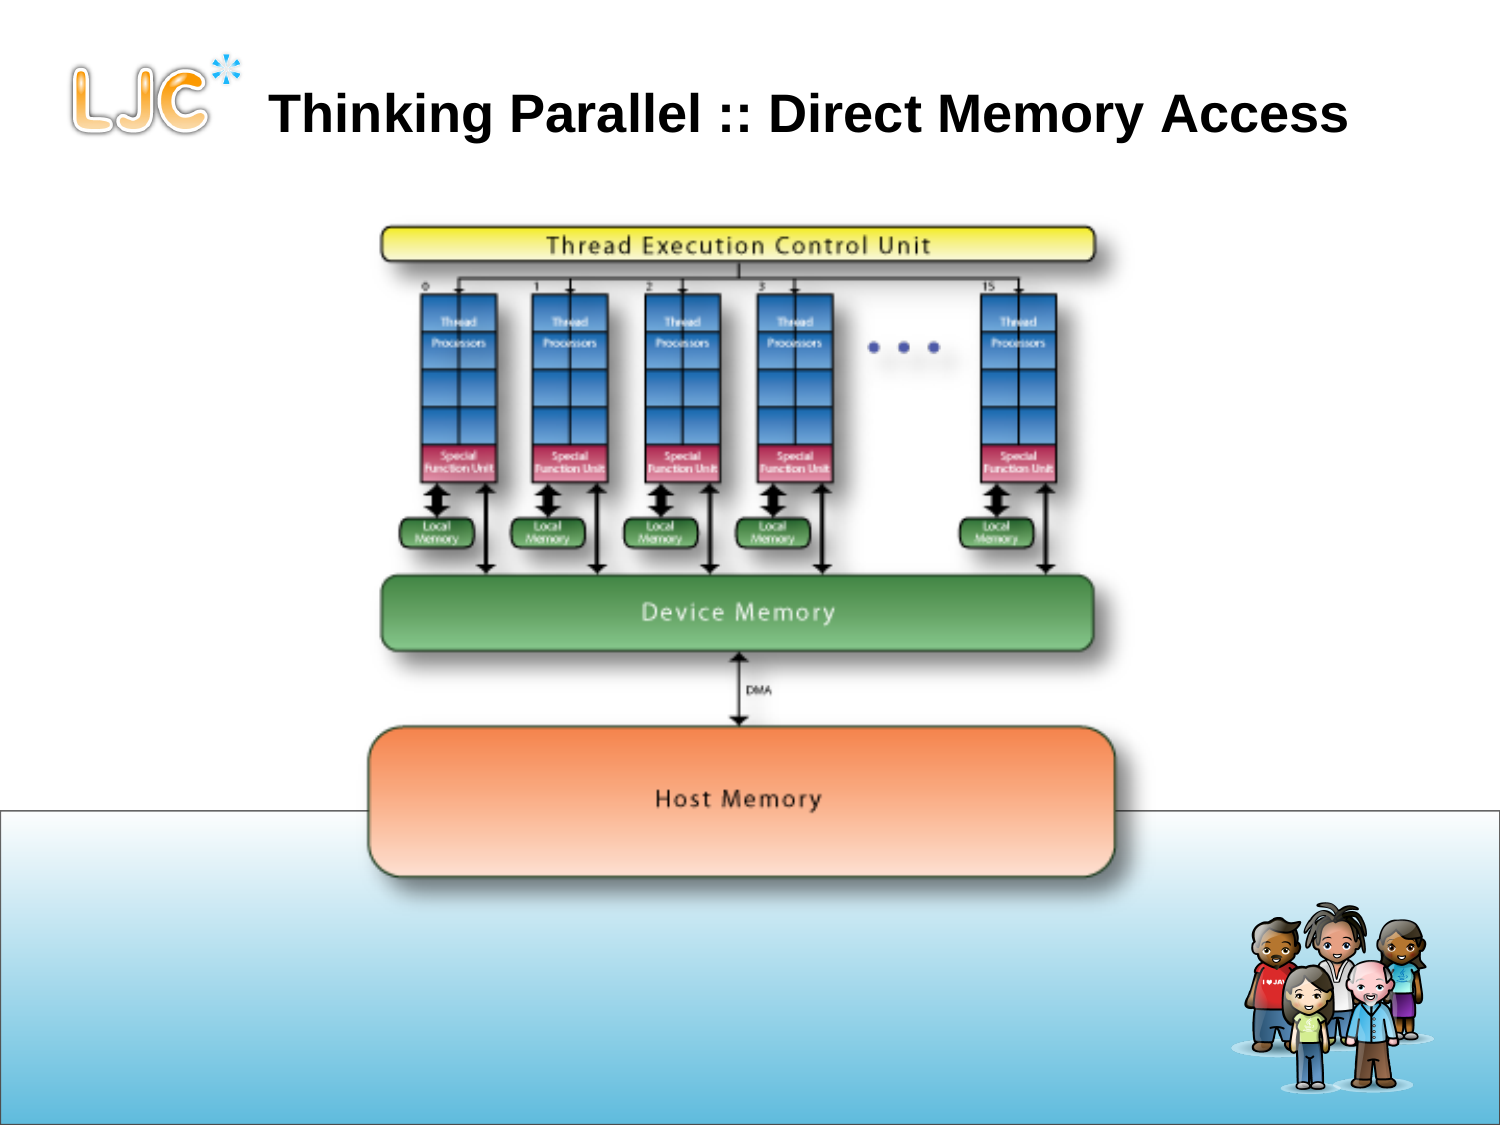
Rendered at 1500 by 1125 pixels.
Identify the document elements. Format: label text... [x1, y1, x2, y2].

picture [53, 43, 254, 143]
picture [351, 208, 1162, 924]
title Thinking Parallel :: Direct Memory Access [253, 45, 1425, 176]
picture [1220, 892, 1458, 1100]
